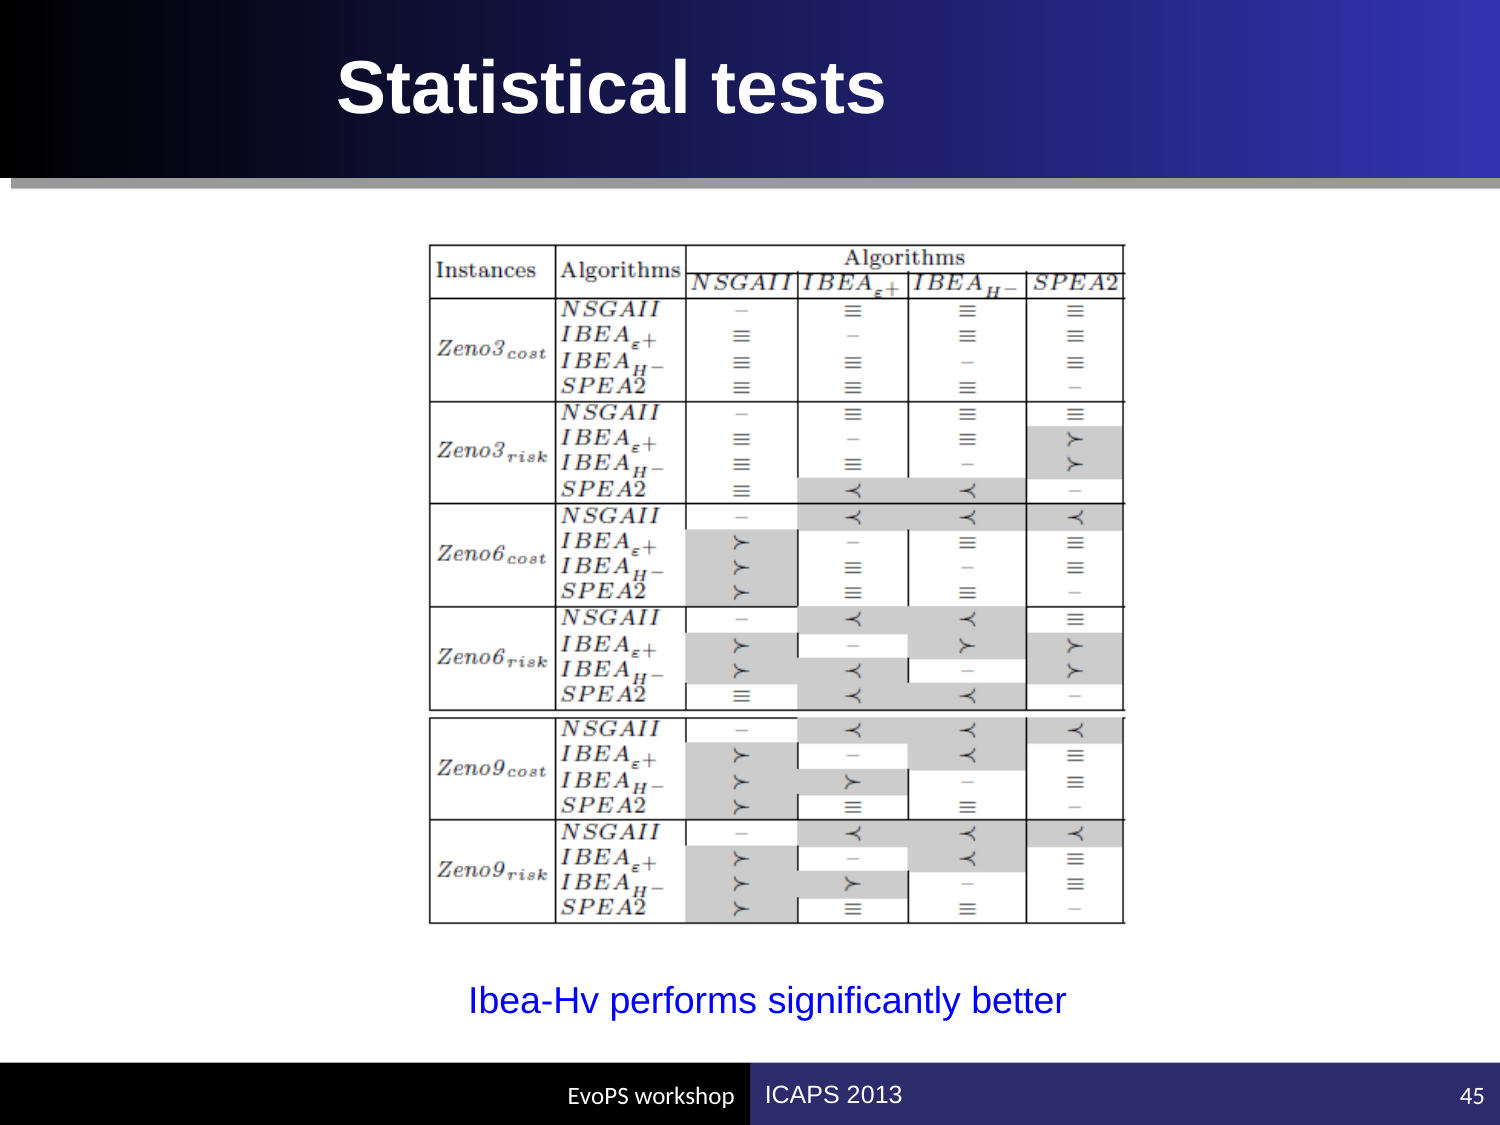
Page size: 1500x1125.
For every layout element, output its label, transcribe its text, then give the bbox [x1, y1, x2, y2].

text_box Statistical tests [322, 31, 1214, 137]
text_box Ibea-Hv performs significantly better [271, 968, 1264, 1029]
picture [414, 215, 1144, 932]
